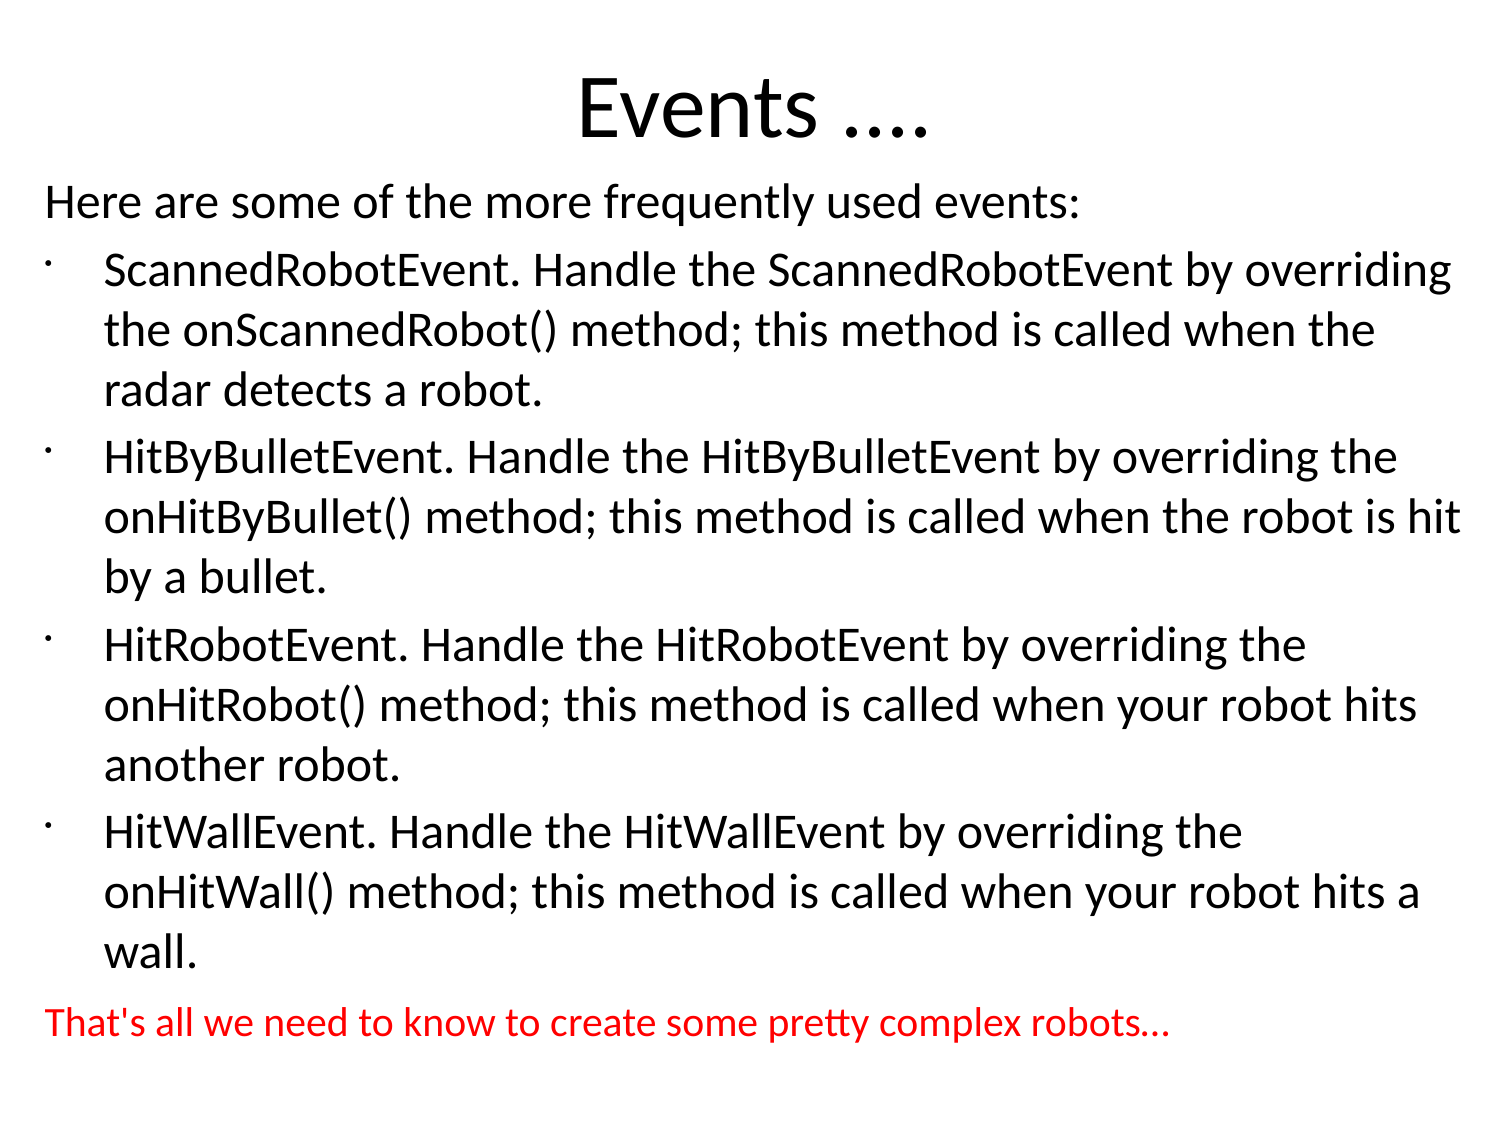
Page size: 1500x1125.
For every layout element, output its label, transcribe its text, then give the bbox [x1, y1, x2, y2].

title Events .... [75, 31, 1436, 153]
text_box Here are some of the more frequently used events: ScannedRobotEvent. Handle the ScannedRobotEvent by overriding the onScannedRobot() method; this method is called when the radar detects a robot. HitByBulletEvent. Handle the HitByBulletEvent by overriding the onHitByBullet() method; this method is called when the robot is hit by a bullet. HitRobotEvent. Handle the HitRobotEvent by overriding the onHitRobot() method; this method is called when your robot hits another robot. HitWallEvent. Handle the HitWallEvent by overriding the onHitWall() method; this method is called when your robot hits a wall. That's all we need to know to create some pretty complex robots… [29, 153, 1480, 1004]
